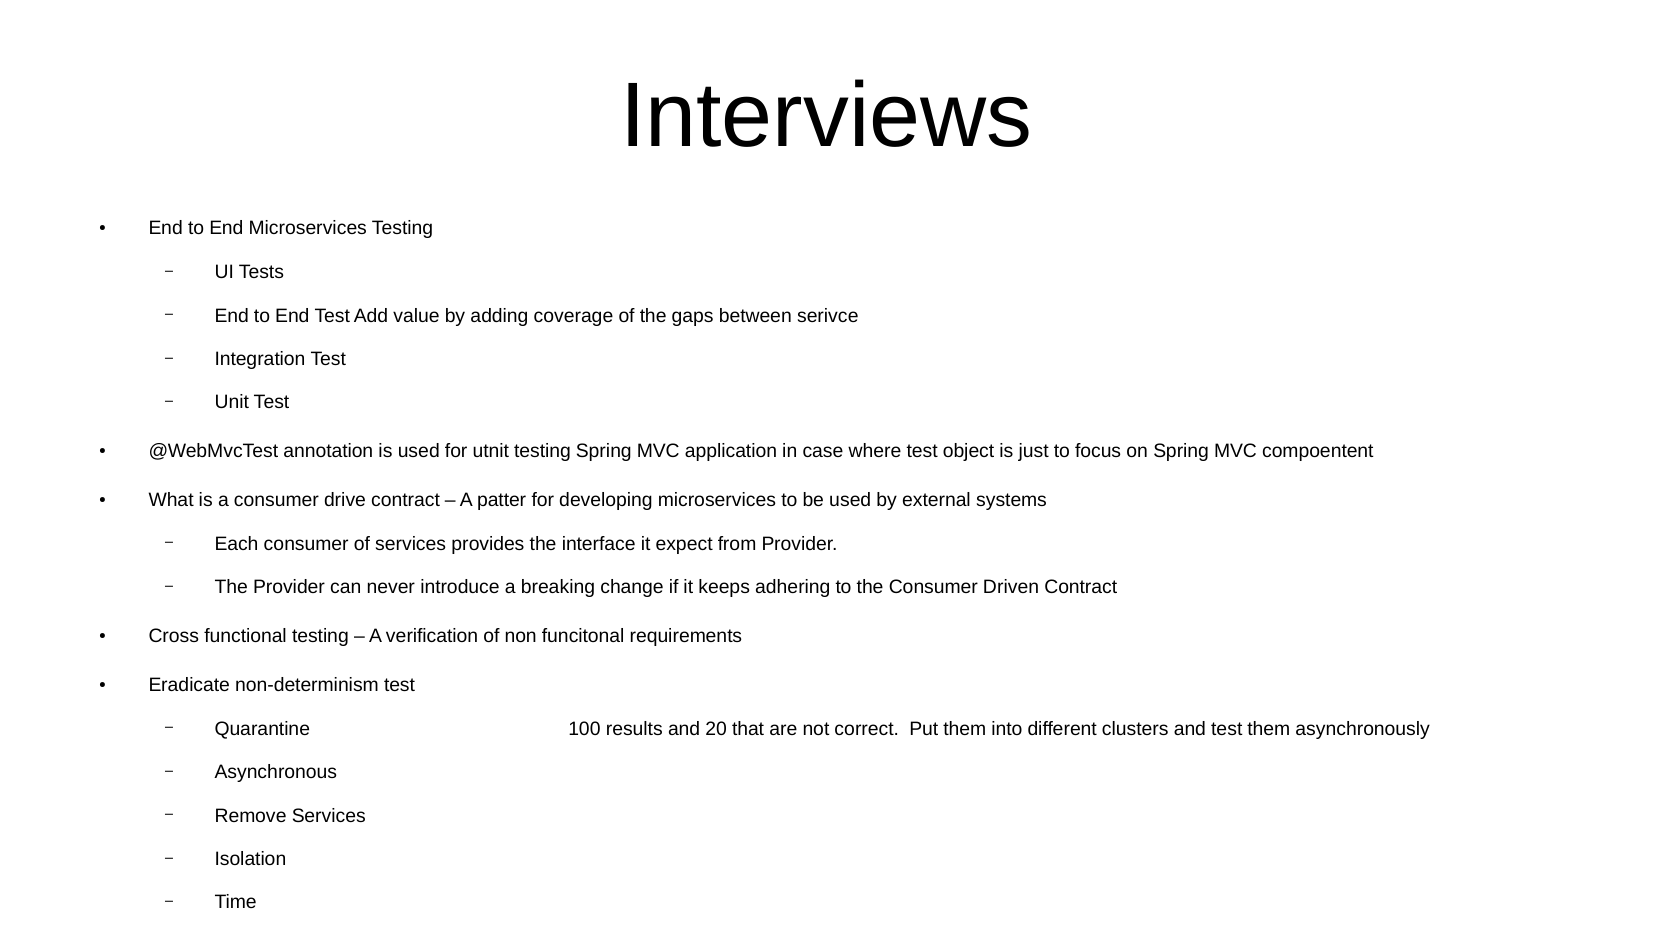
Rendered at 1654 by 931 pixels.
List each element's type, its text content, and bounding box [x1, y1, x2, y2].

title Interviews [82, 37, 1571, 193]
list End to End Microservices Testing UI Tests End to End Test Add value by adding coverage of the gaps between serivce Integration Test Unit Test @WebMvcTest annotation is used for utnit testing Spring MVC application in case where test object is just to focus on Spring MVC compoentent What is a consumer drive contract – A patter for developing microservices to be used by external systems Each consumer of services provides the interface it expect from Provider. The Provider can never introduce a breaking change if it keeps adhering to the Consumer Driven Contract Cross functional testing – A verification of non funcitonal requirements Eradicate non-determinism test Quarantine 100 results and 20 that are not correct. Put them into different clusters and test them asynchronously Asynchronous Remove Services Isolation Time [82, 217, 1636, 916]
